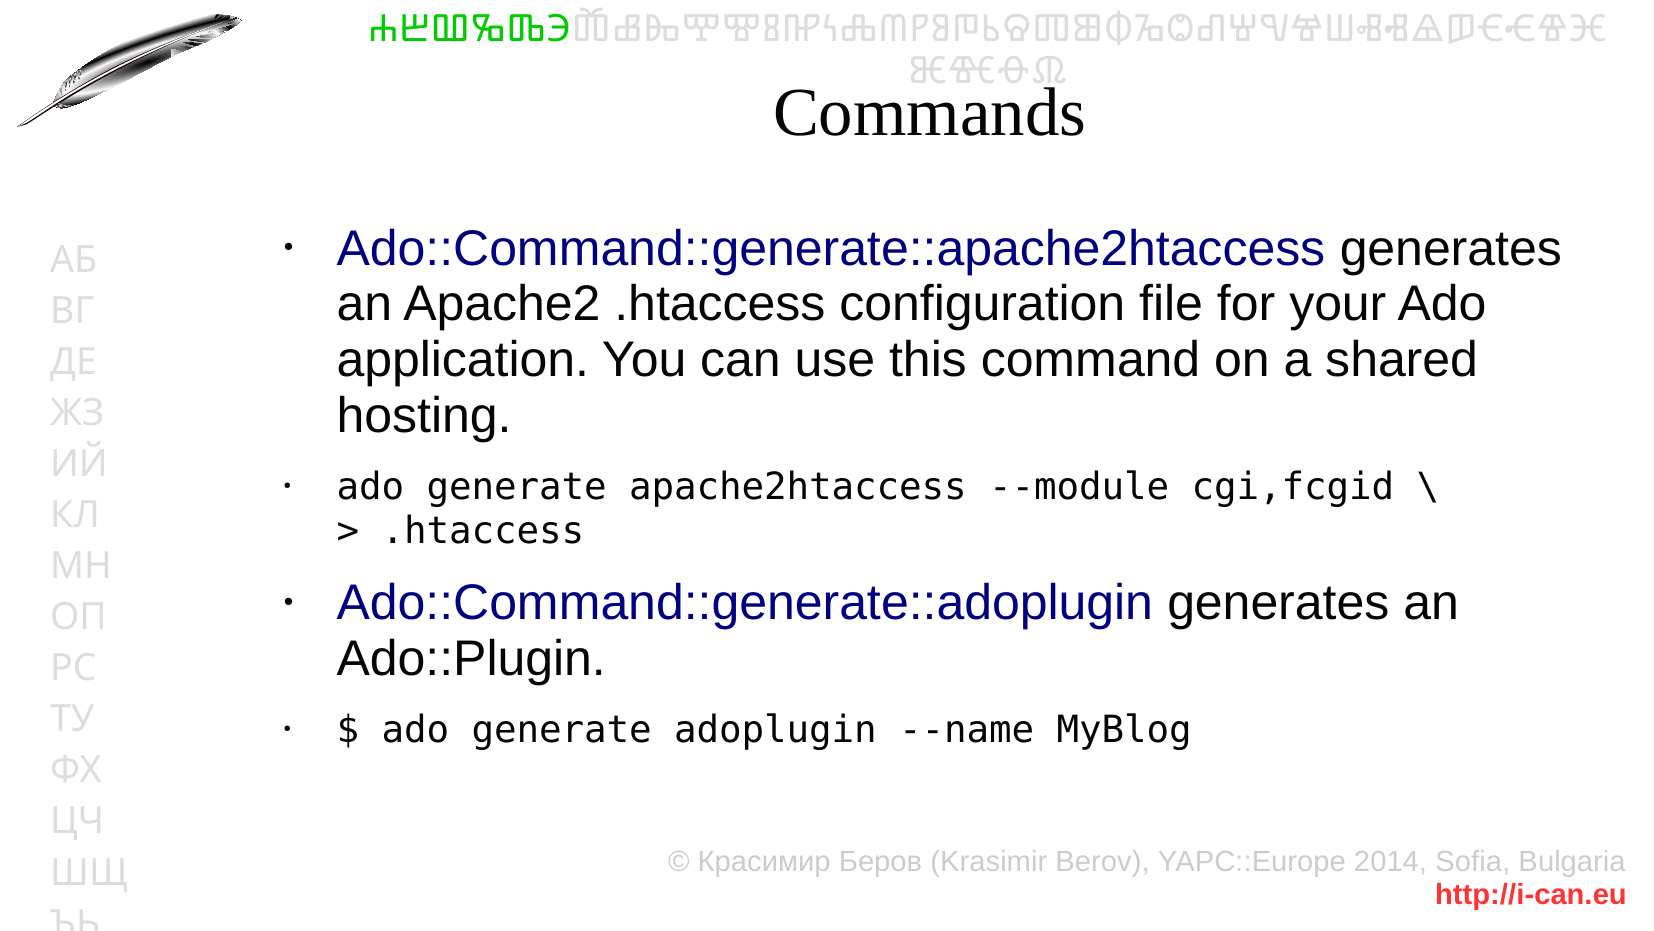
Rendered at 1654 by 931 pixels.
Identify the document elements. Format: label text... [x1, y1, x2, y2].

title Commands [265, 35, 1595, 189]
list Ado::Command::generate::apache2htaccess generates an Apache2 .htaccess configuration file for your Ado application. You can use this command on a shared hosting. ado generate apache2htaccess --module cgi,fcgid \ > .htaccess Ado::Command::generate::adoplugin generates an Ado::Plugin. $ ado generate adoplugin --name MyBlog [265, 219, 1595, 760]
